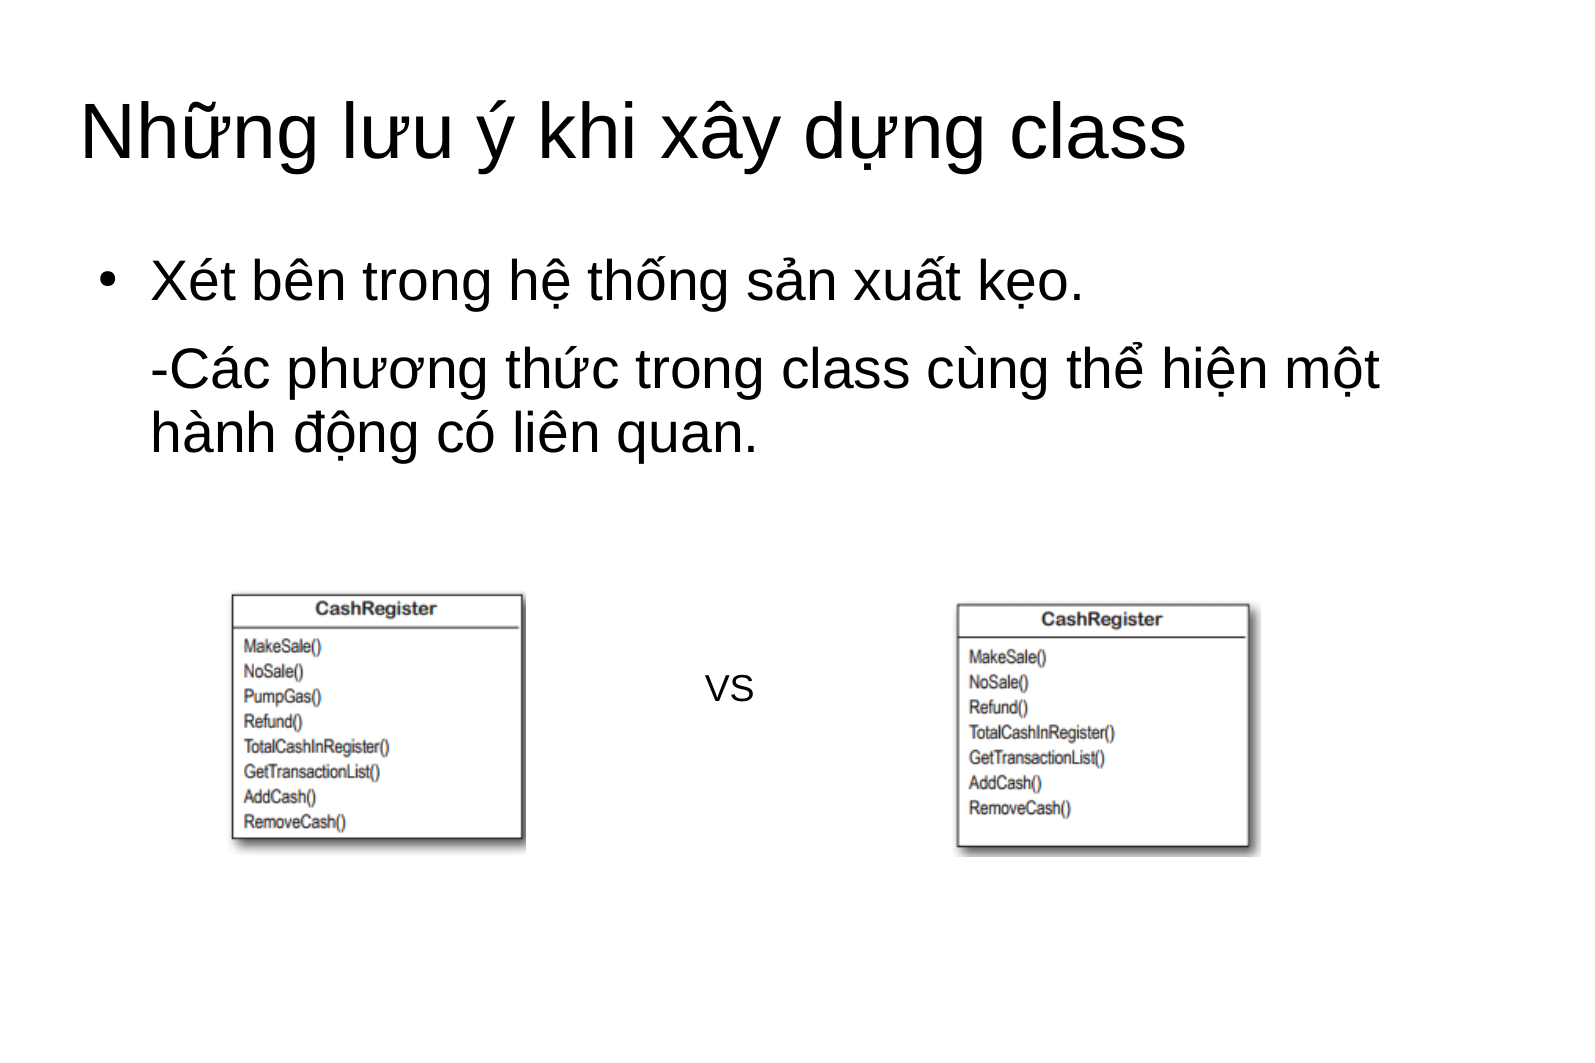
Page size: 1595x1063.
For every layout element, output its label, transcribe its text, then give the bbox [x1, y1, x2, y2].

text_box [975, 675, 1096, 732]
list Xét bên trong hệ thống sản xuất kẹo. -Các phương thức trong class cùng thể hiện một hành động có liên quan. [79, 248, 1515, 951]
picture [221, 590, 526, 856]
title Những lưu ý khi xây dựng class [79, 42, 1515, 220]
text_box VS [690, 660, 770, 717]
picture [952, 599, 1261, 857]
